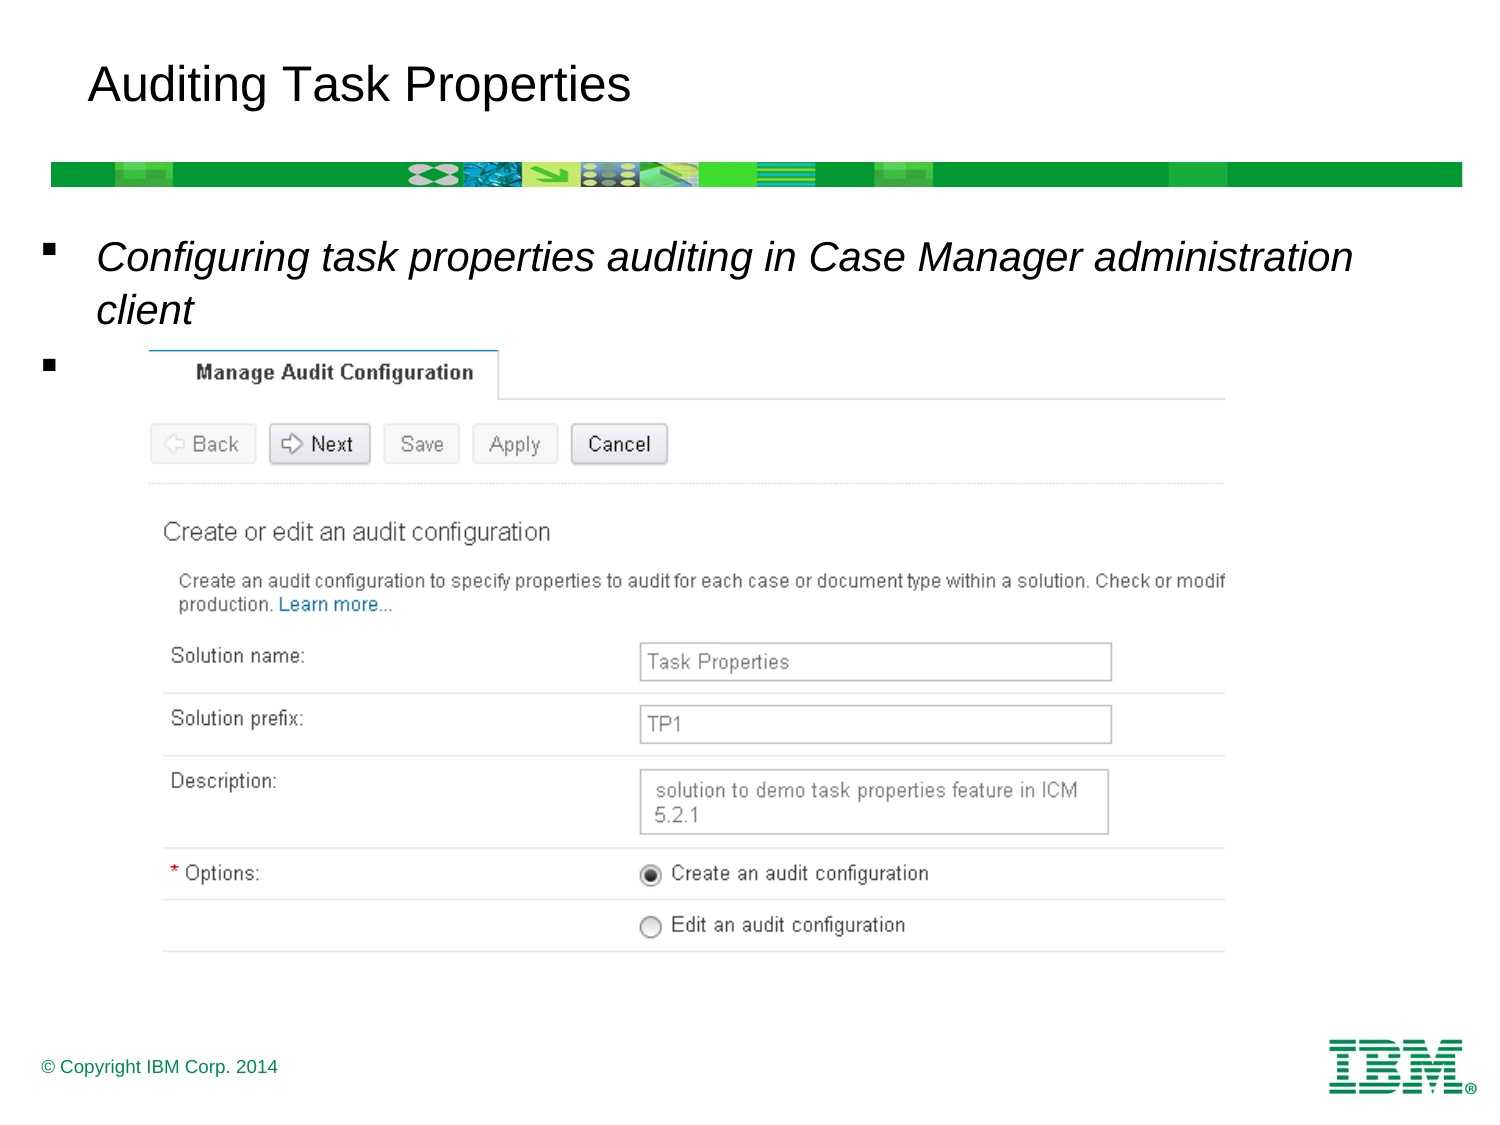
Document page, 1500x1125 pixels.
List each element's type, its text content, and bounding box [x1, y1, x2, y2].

picture [149, 350, 1225, 979]
title Auditing Task Properties [72, 42, 1258, 119]
list Configuring task properties auditing in Case Manager administration client [24, 220, 1463, 1038]
picture [1327, 1037, 1479, 1096]
picture [50, 161, 1463, 189]
